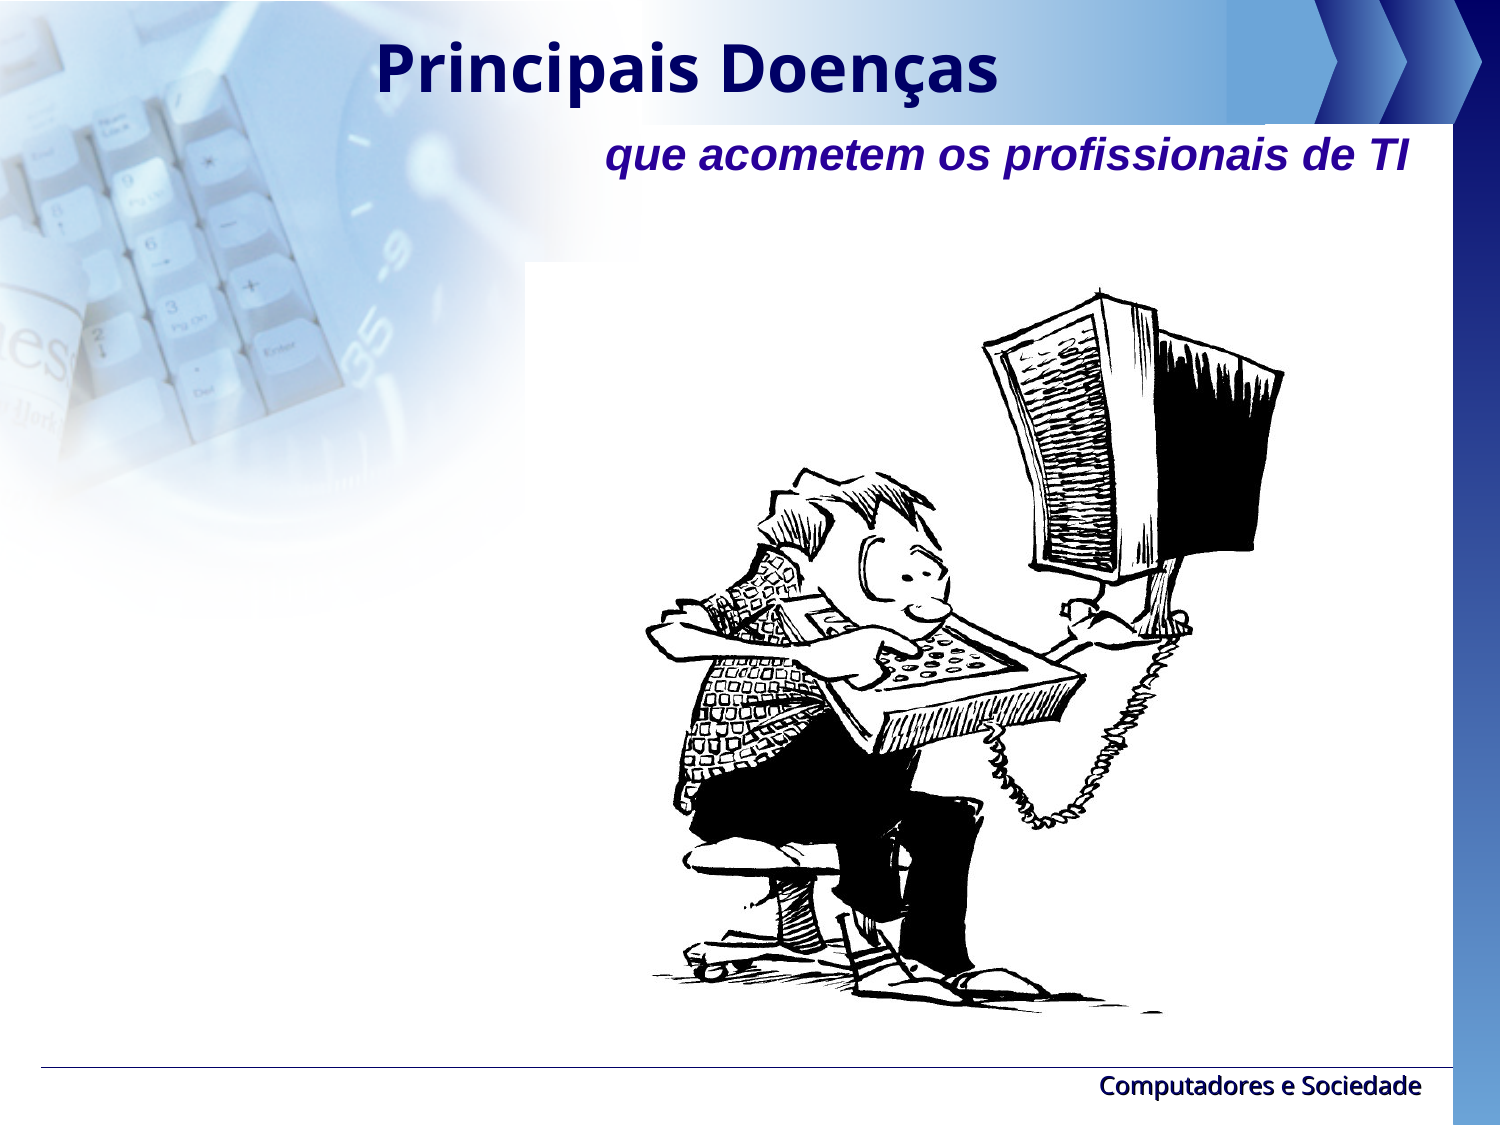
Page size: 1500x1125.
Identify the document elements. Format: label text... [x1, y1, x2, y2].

picture [525, 262, 1351, 1051]
title Principais Doenças [74, 0, 1300, 155]
text_box que acometem os profissionais de TI [590, 117, 1426, 188]
